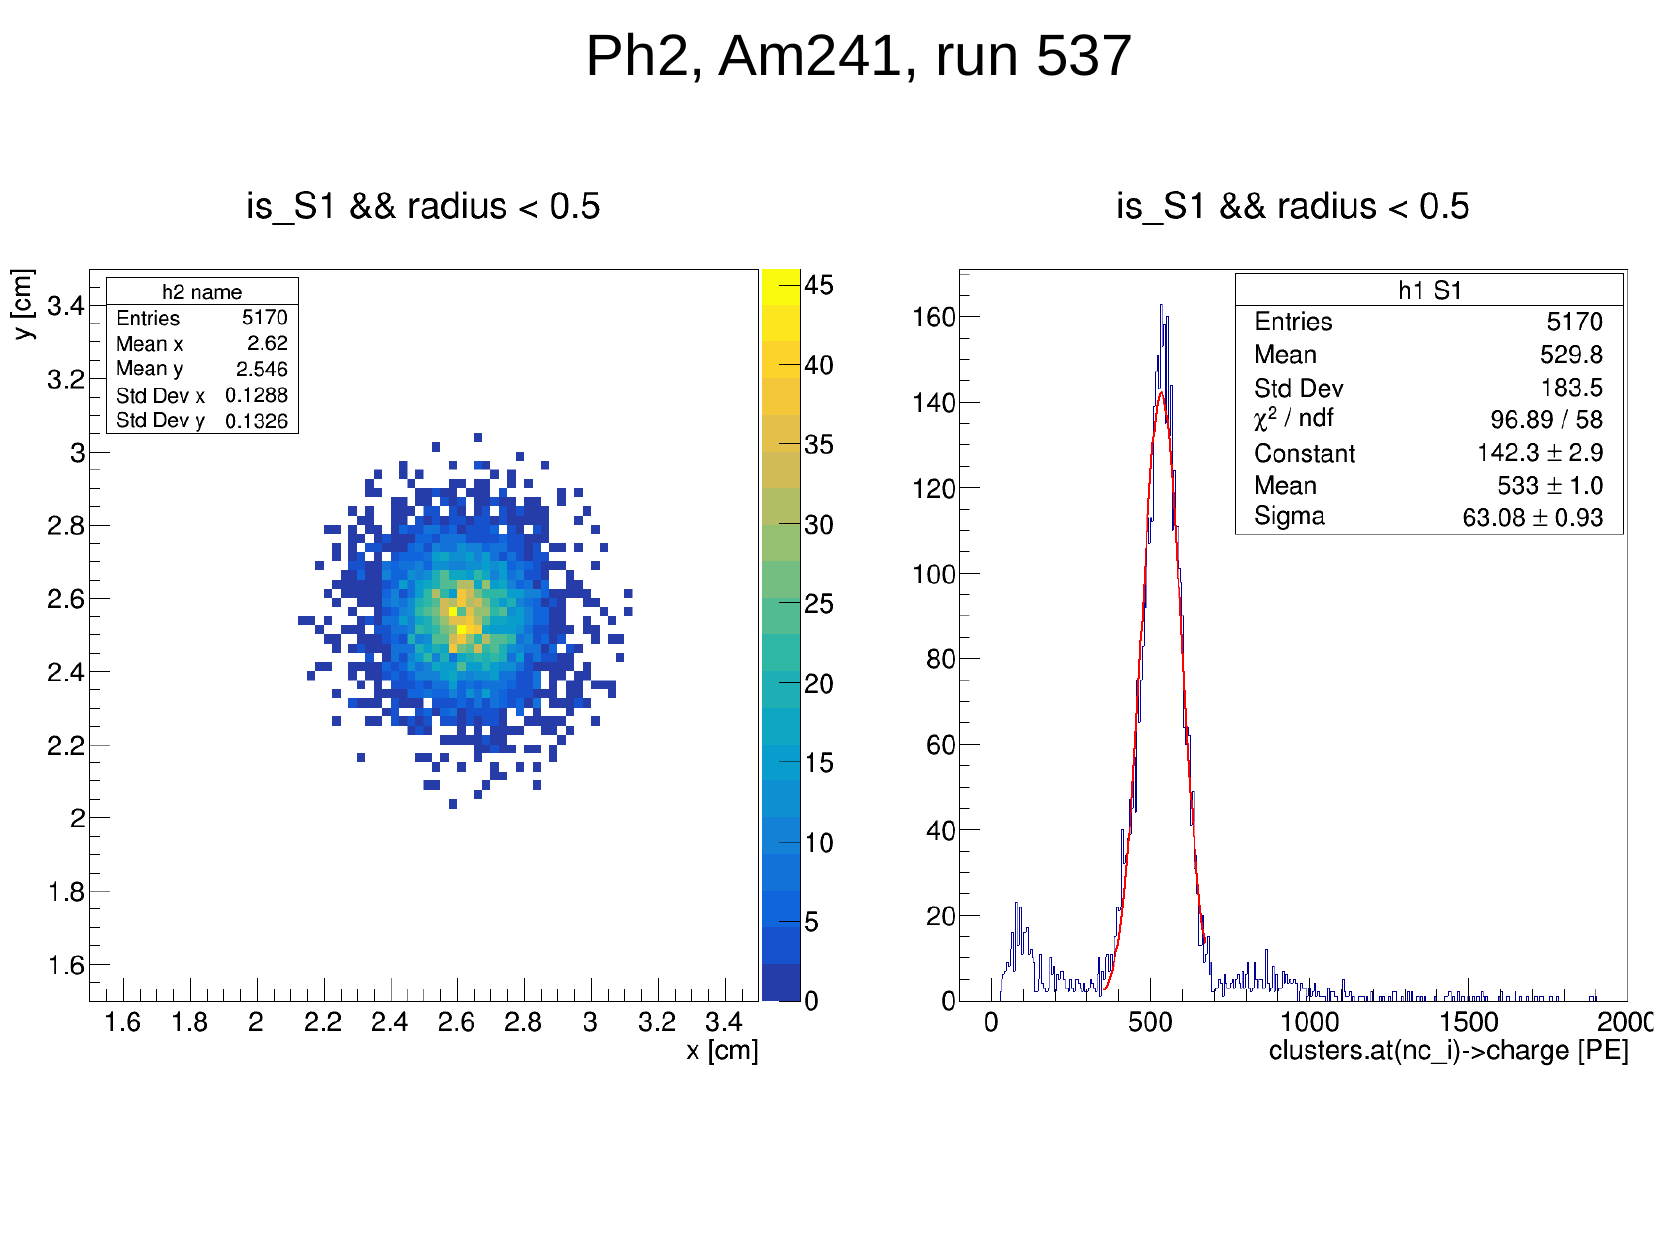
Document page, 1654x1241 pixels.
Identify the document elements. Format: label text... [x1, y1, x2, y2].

picture [6, 177, 1654, 1070]
text_box Ph2, Am241, run 537 [519, 15, 1201, 151]
